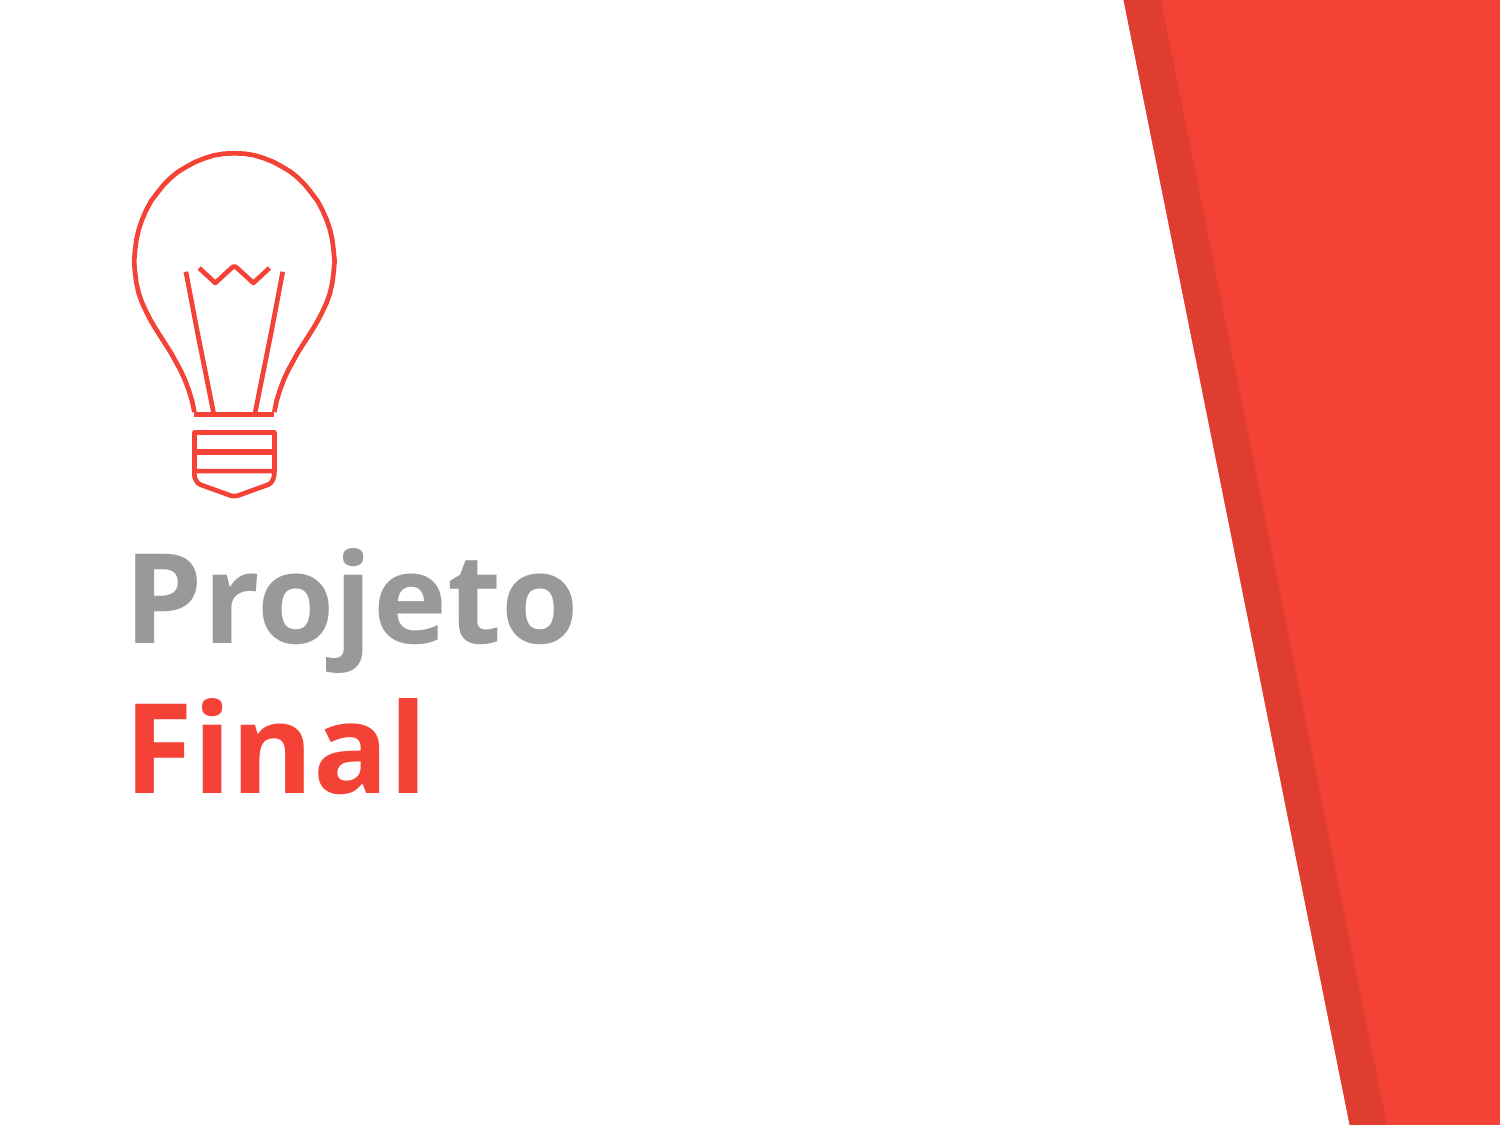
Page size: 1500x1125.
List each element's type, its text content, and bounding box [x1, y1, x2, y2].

title Projeto Final [109, 579, 972, 834]
